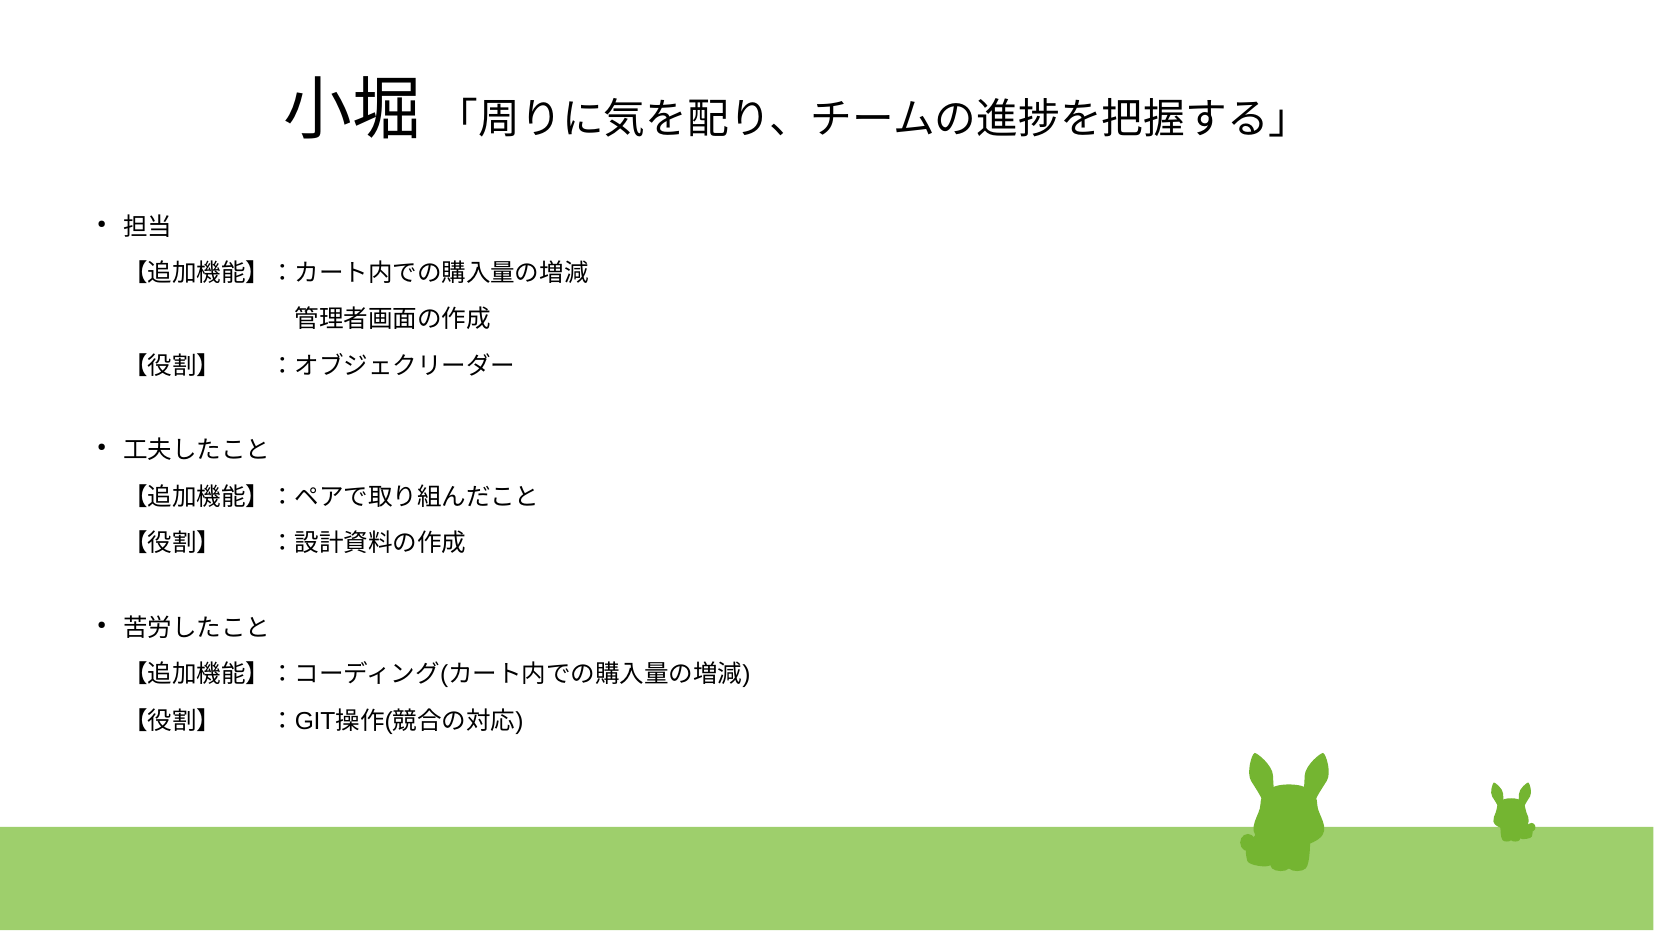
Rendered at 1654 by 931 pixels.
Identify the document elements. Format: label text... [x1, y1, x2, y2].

title 小堀 「周りに気を配り、チームの進捗を把握する」 [59, 29, 1536, 178]
list 担当 【追加機能】：カート内での購入量の増減 管理者画面の作成 【役割】 ：オブジェクリーダー 工夫したこと 【追加機能】：ペアで取り組んだこと 【役割】 ：設計資料の作成 苦労したこと 【追加機能】：コーディング(カート内での購入量の増減) 【役割】 ：GIT操作(競合の対応) [88, 206, 1565, 739]
